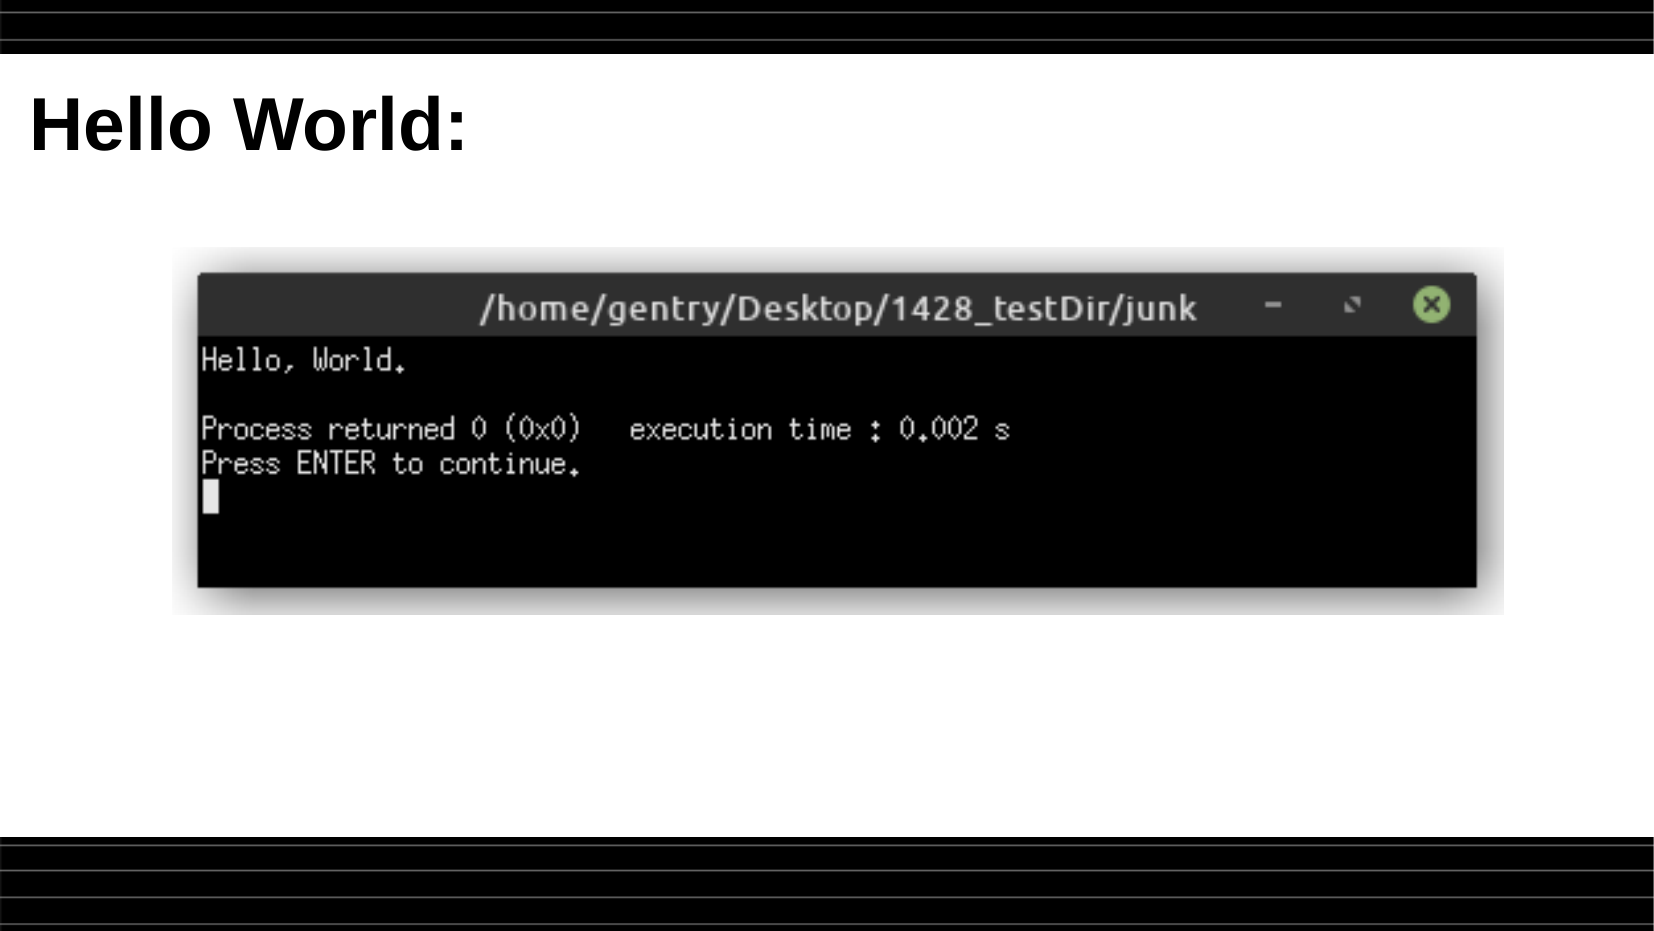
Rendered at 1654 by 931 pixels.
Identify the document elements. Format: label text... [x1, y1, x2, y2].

text_box Hello World: [15, 75, 1591, 174]
picture [0, 837, 1654, 931]
picture [0, 0, 1654, 54]
picture [172, 247, 1504, 616]
